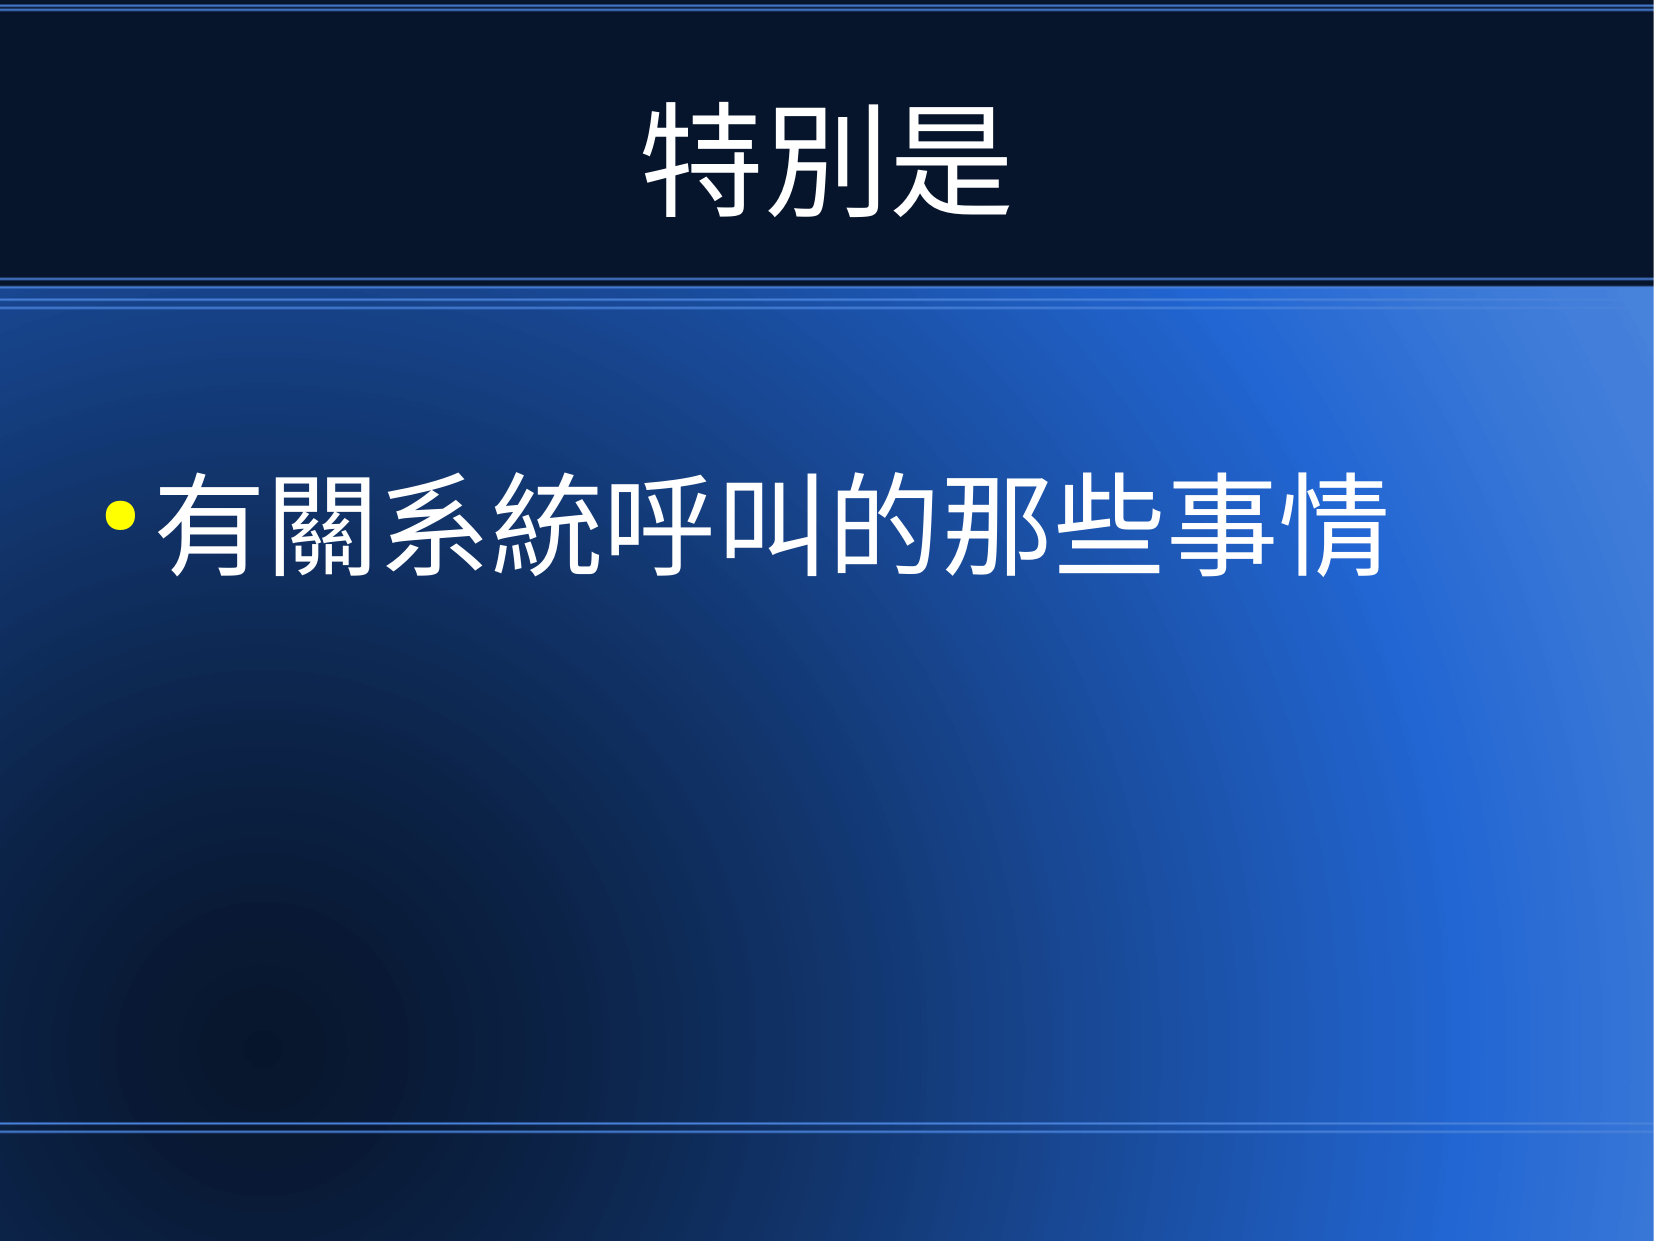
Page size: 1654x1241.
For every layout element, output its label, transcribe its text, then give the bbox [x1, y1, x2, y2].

picture [0, 0, 1654, 1241]
list 有關系統呼叫的那些事情 [82, 355, 1571, 1241]
title 特別是 [82, 49, 1571, 257]
